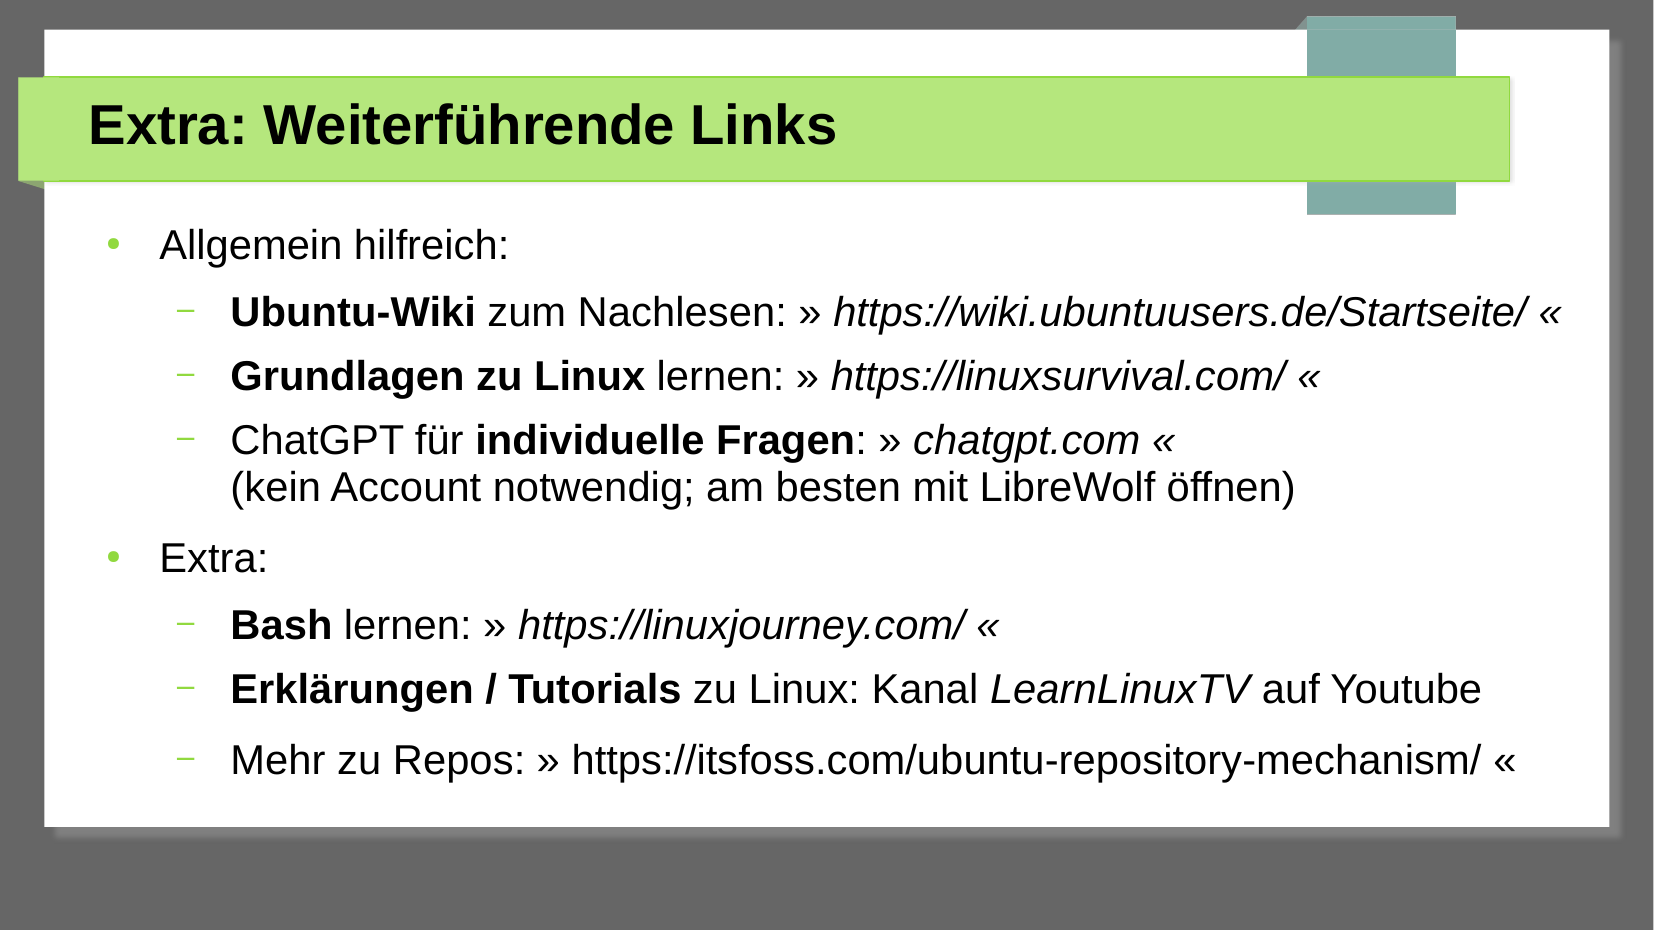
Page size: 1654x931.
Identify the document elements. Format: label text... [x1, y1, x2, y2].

list Allgemein hilfreich: Ubuntu-Wiki zum Nachlesen: » https://wiki.ubuntuusers.de/Startseite/ « Grundlagen zu Linux lernen: » https://linuxsurvival.com/ « ChatGPT für individuelle Fragen: » chatgpt.com « (kein Account notwendig; am besten mit LibreWolf öffnen) Extra: Bash lernen: » https://linuxjourney.com/ « Erklärungen / Tutorials zu Linux: Kanal LearnLinuxTV auf Youtube Mehr zu Repos: » https://itsfoss.com/ubuntu-repository-mechanism/ « [88, 221, 1565, 813]
title Extra: Weiterführende Links [88, 73, 1506, 178]
